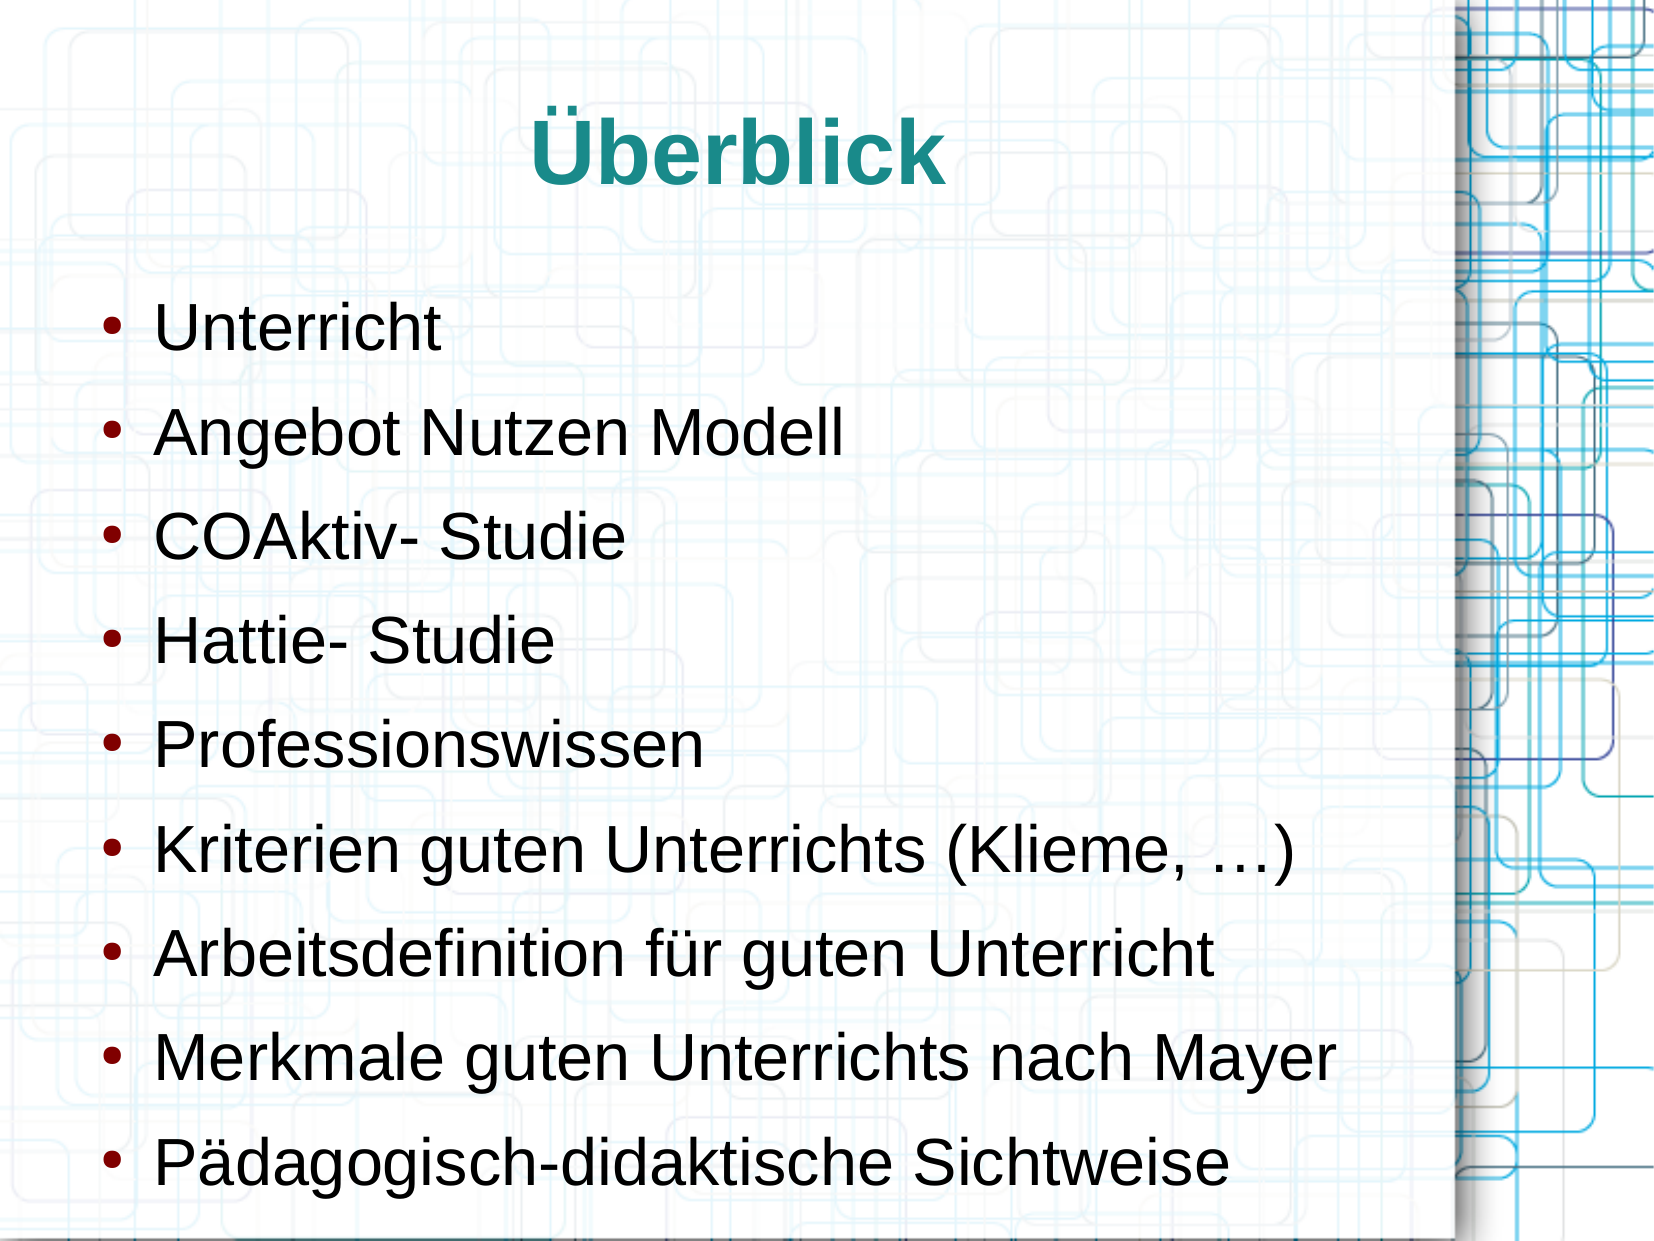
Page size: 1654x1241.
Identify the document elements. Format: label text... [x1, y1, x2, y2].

list Unterricht Angebot Nutzen Modell COAktiv- Studie Hattie- Studie Professionswissen Kriterien guten Unterrichts (Klieme, …) Arbeitsdefinition für guten Unterricht Merkmale guten Unterrichts nach Mayer Pädagogisch-didaktische Sichtweise [82, 290, 1418, 1200]
picture [0, 0, 1654, 1241]
title Überblick [59, 49, 1418, 257]
